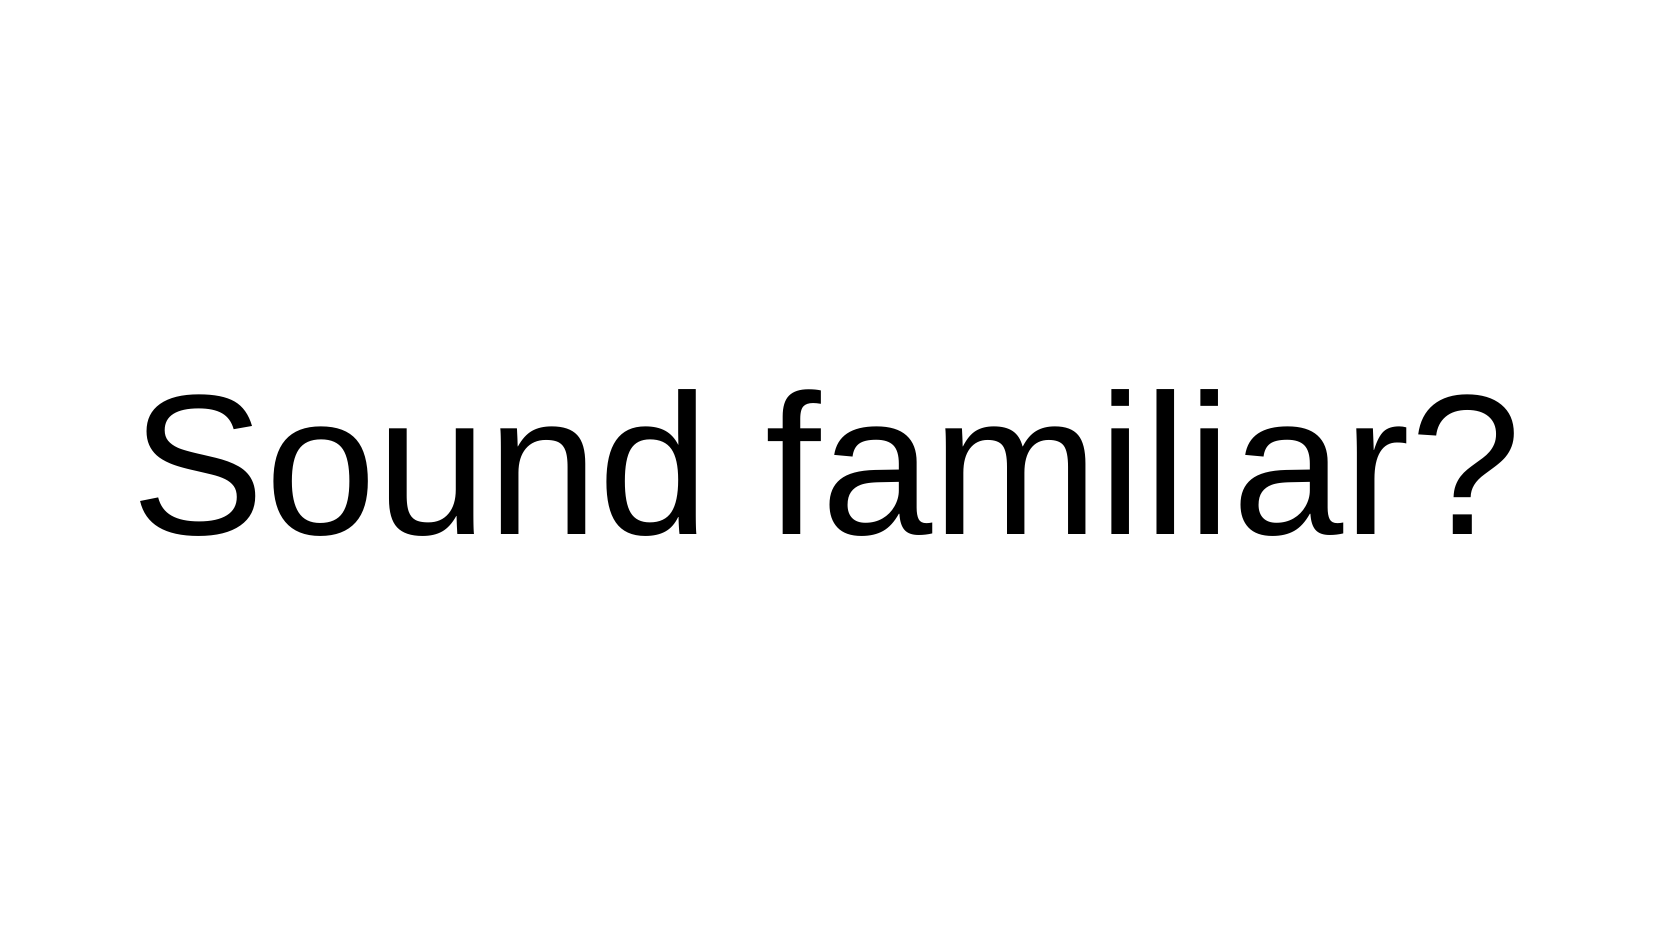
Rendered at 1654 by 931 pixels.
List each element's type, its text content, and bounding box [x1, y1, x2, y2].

title Sound familiar? [73, 41, 1581, 890]
